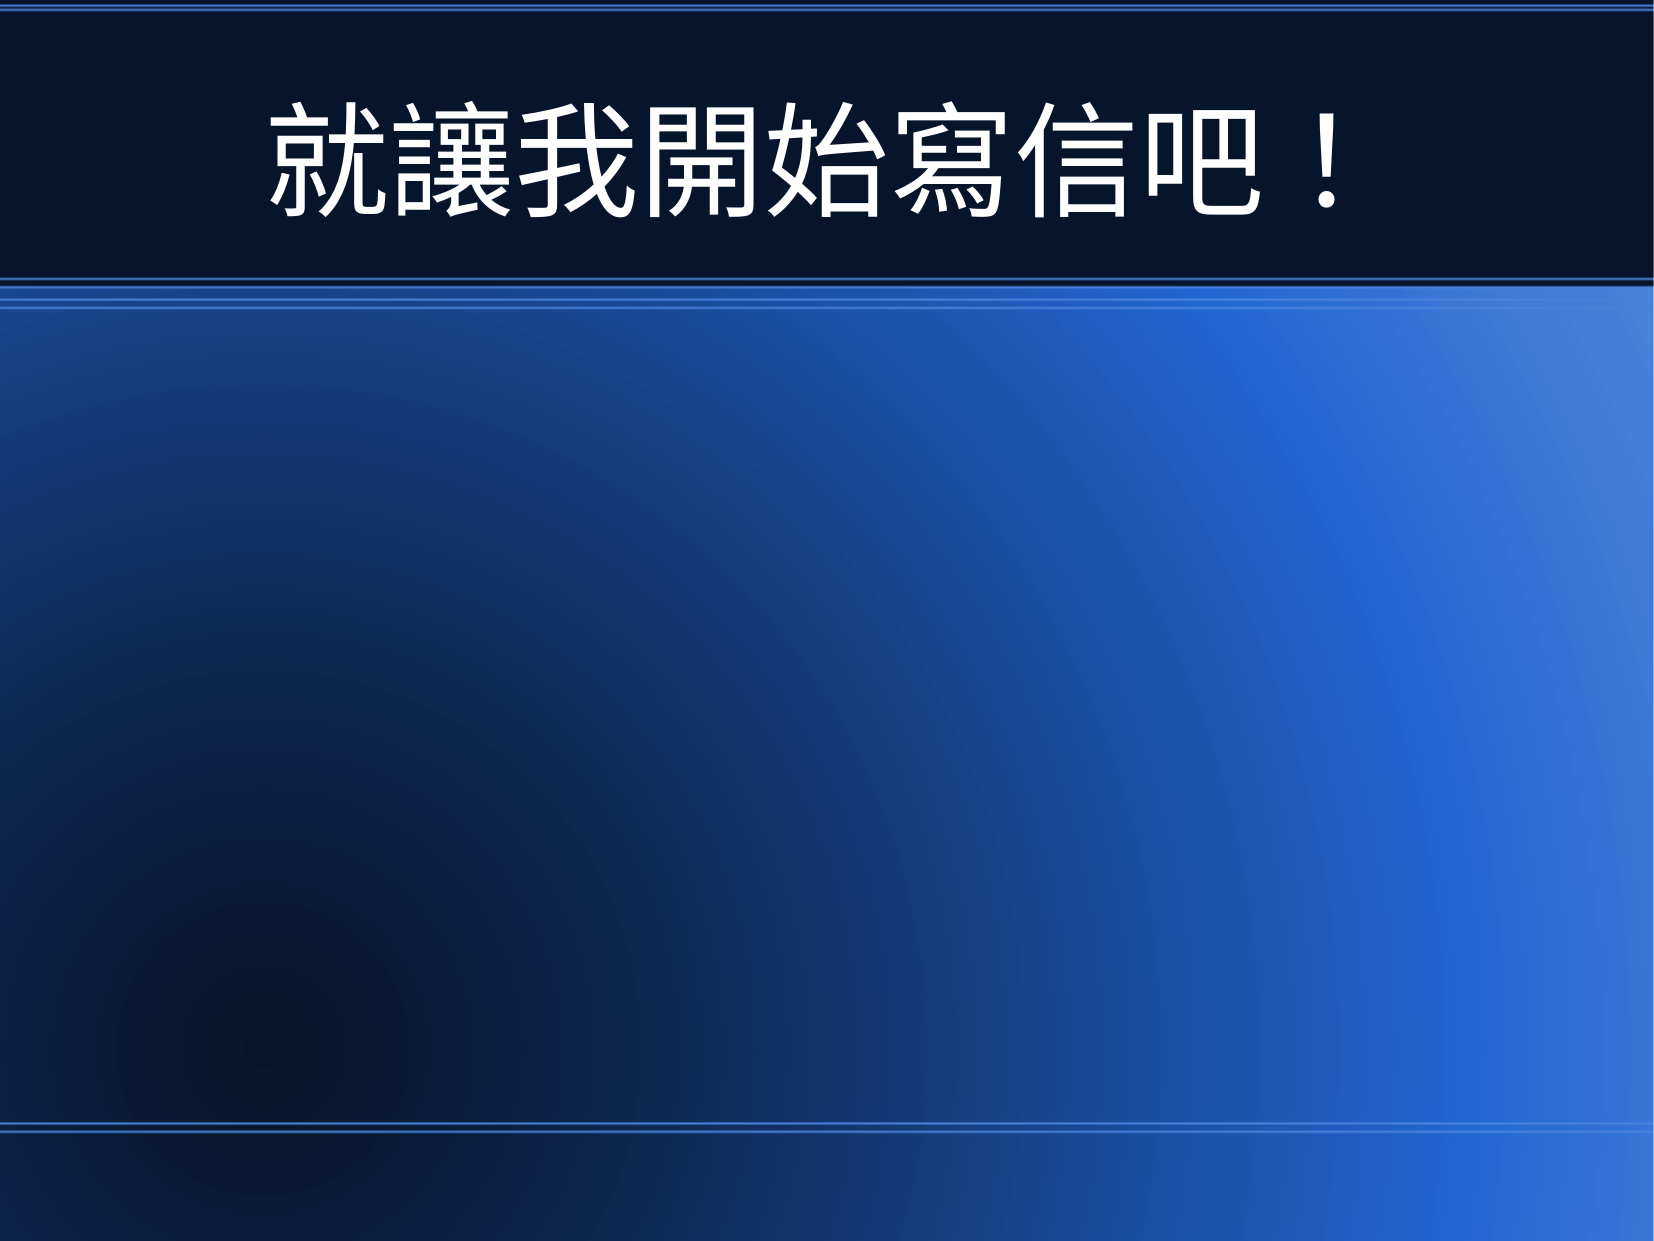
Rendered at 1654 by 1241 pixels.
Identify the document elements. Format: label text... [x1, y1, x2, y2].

picture [0, 0, 1654, 1241]
title 就讓我開始寫信吧！ [82, 49, 1571, 257]
